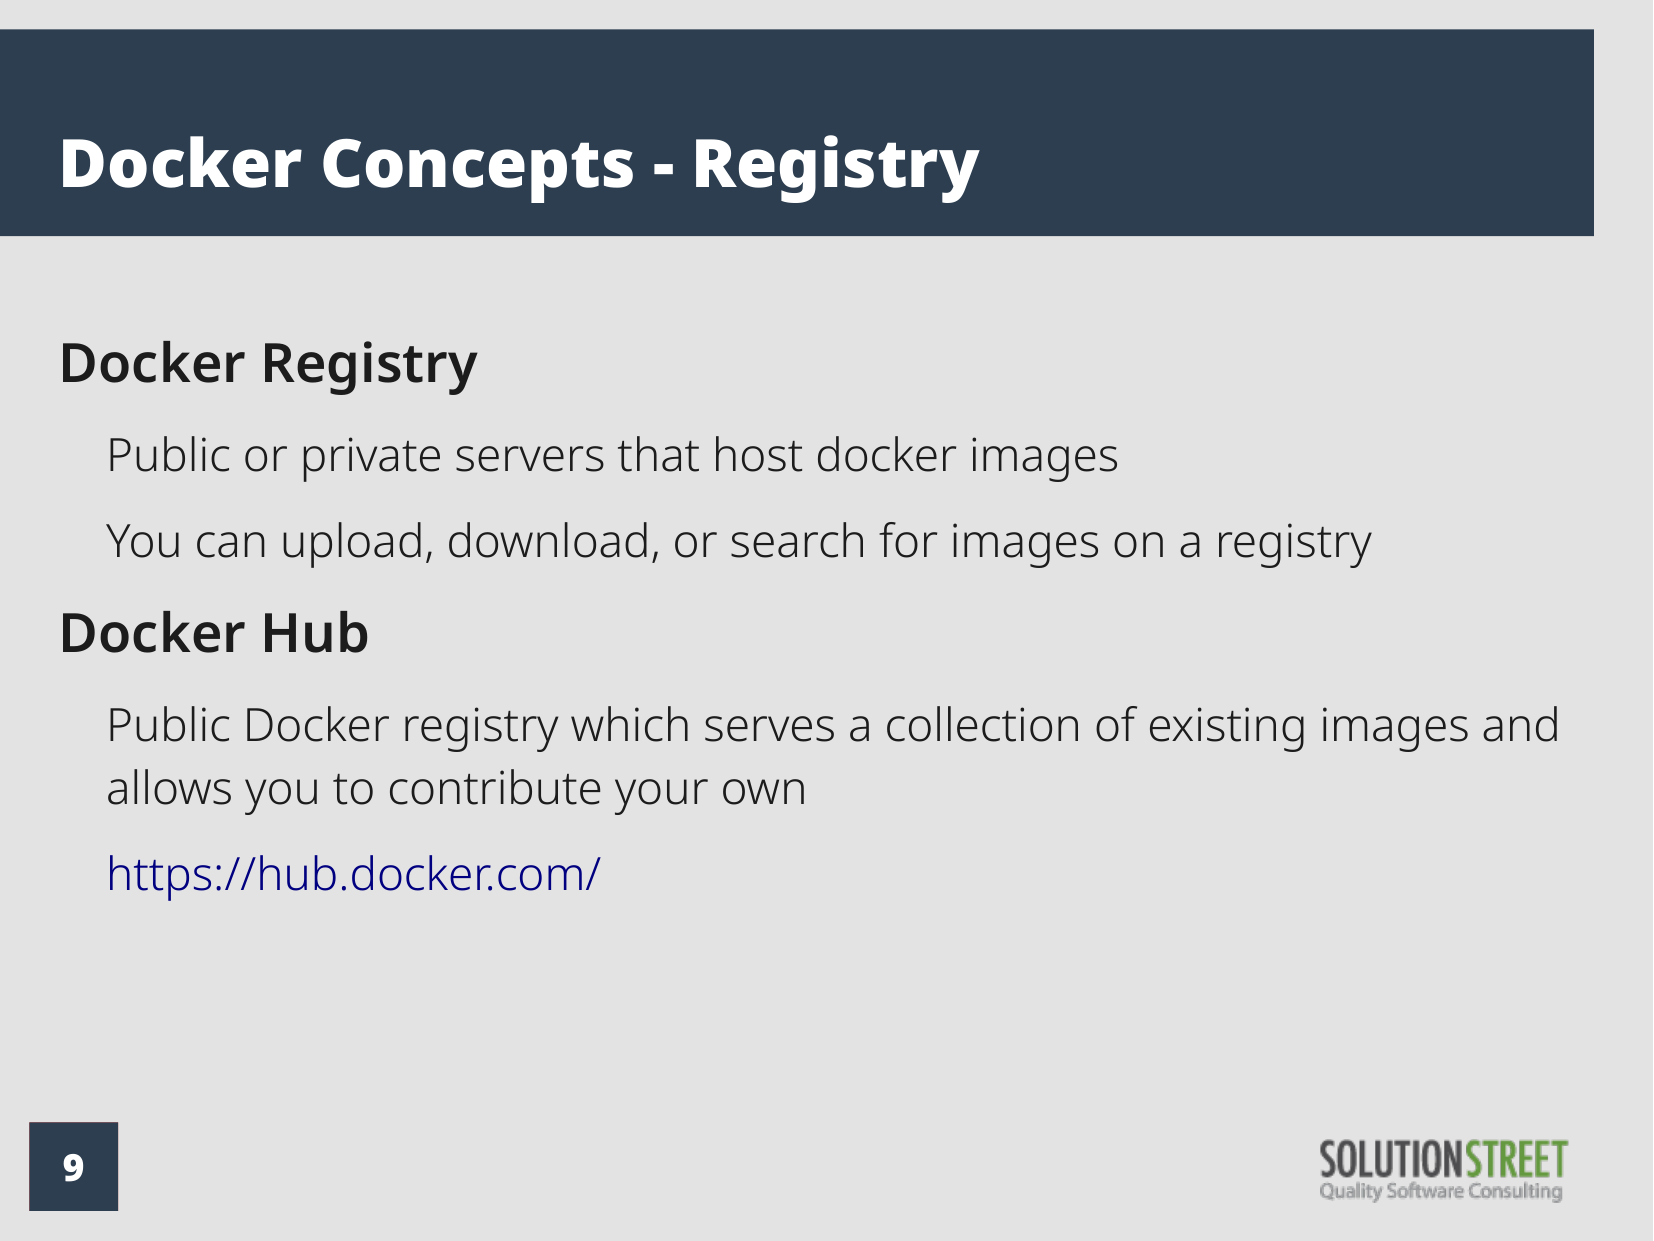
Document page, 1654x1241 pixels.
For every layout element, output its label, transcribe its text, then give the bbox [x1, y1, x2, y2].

title Docker Concepts - Registry [58, 59, 1594, 207]
list Docker Registry Public or private servers that host docker images You can upload, download, or search for images on a registry Docker Hub Public Docker registry which serves a collection of existing images and allows you to contribute your own https://hub.docker.com/ [58, 324, 1565, 1093]
picture [1310, 1083, 1570, 1241]
